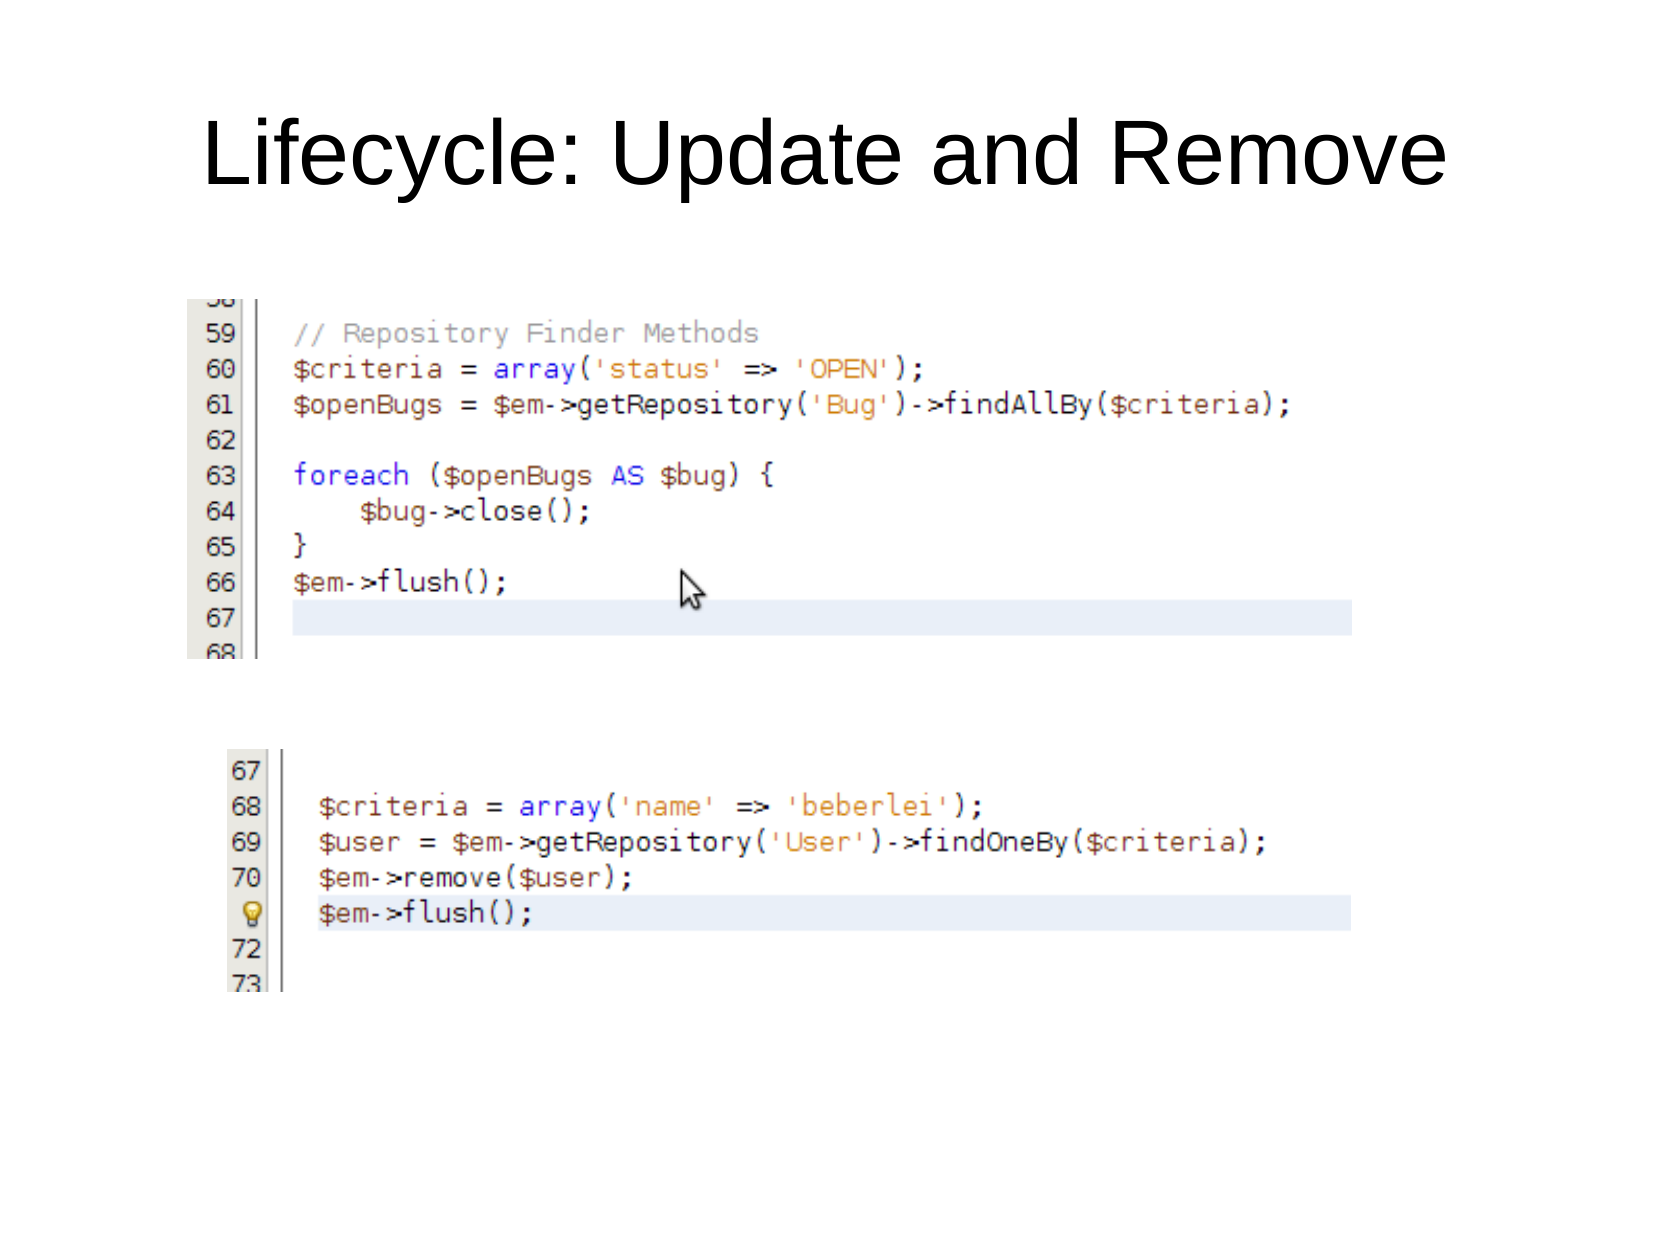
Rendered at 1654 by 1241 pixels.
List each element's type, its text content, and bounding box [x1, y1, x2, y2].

title Lifecycle: Update and Remove [82, 56, 1571, 250]
picture [227, 749, 1351, 992]
picture [187, 299, 1352, 659]
